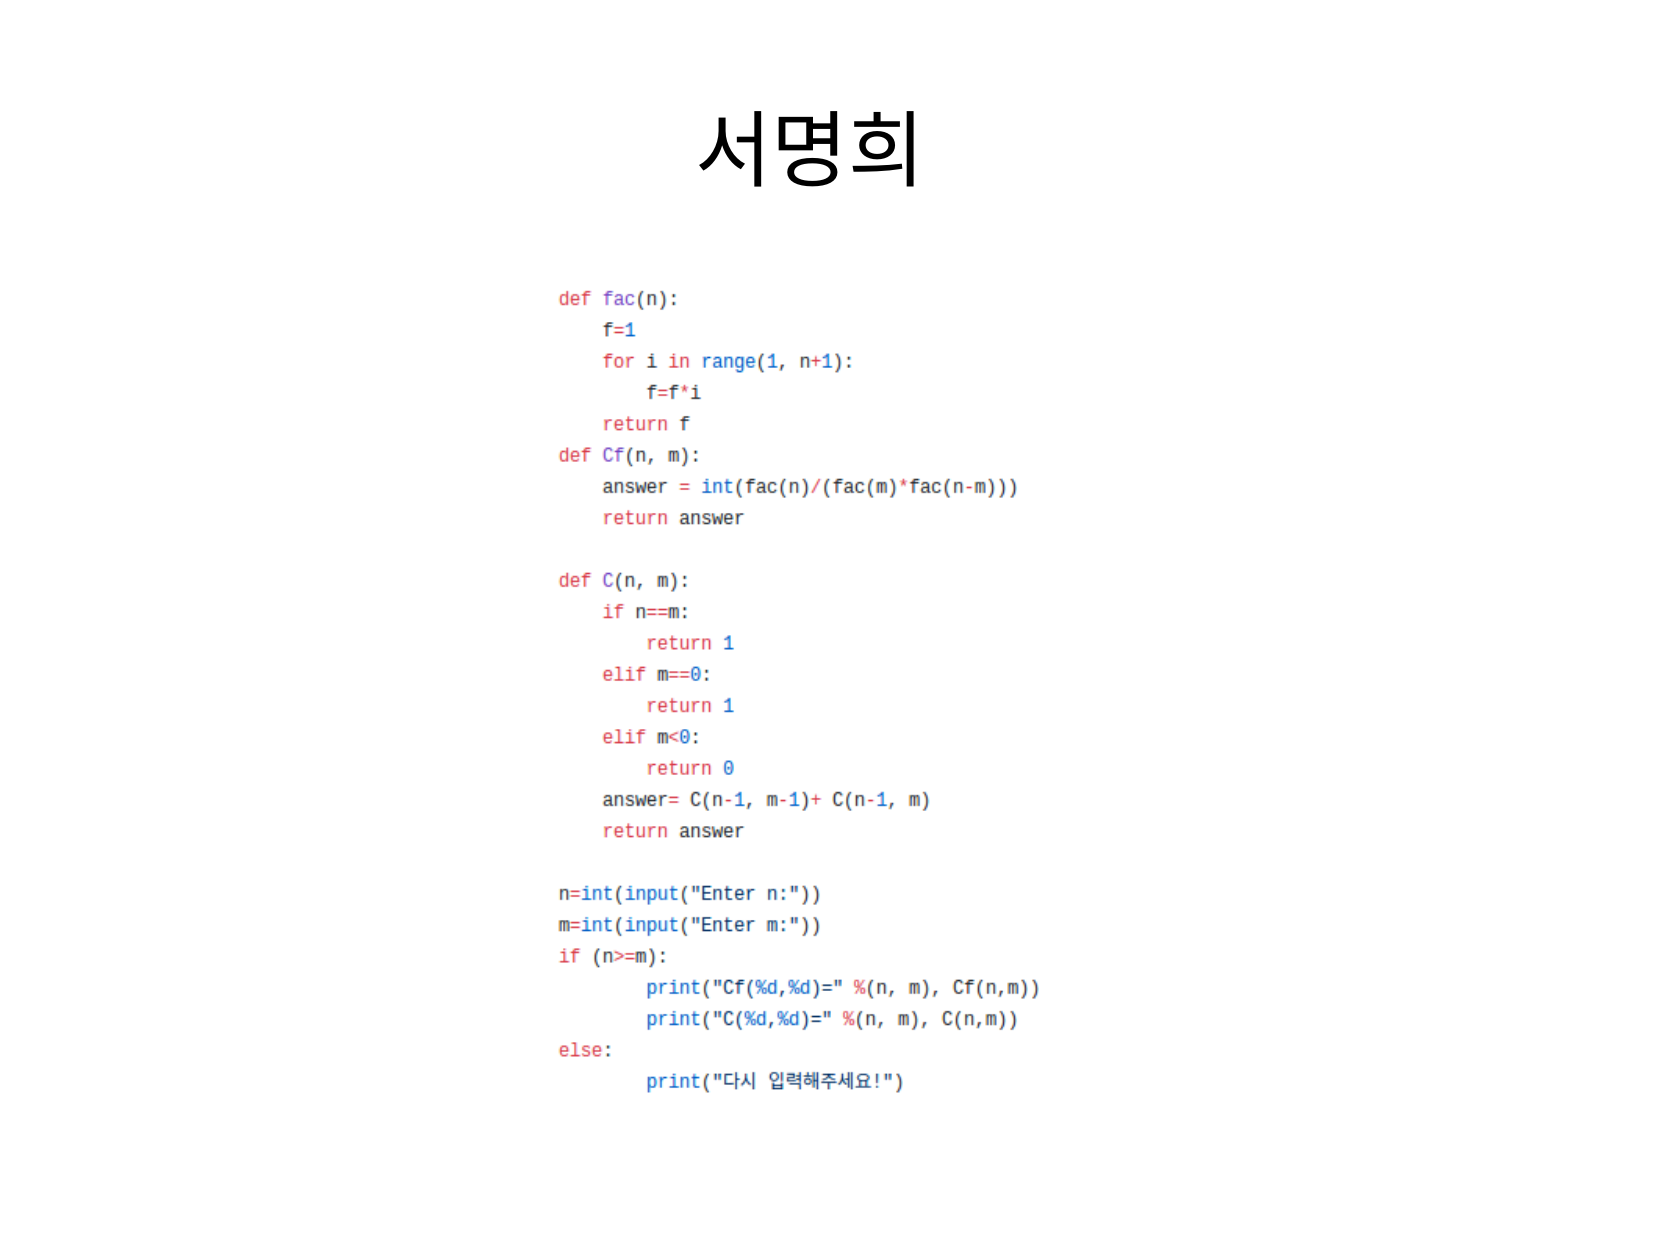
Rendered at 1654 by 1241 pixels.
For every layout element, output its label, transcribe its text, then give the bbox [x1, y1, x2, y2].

text_box 서명희 [0, 76, 1654, 216]
picture [537, 285, 1089, 1099]
